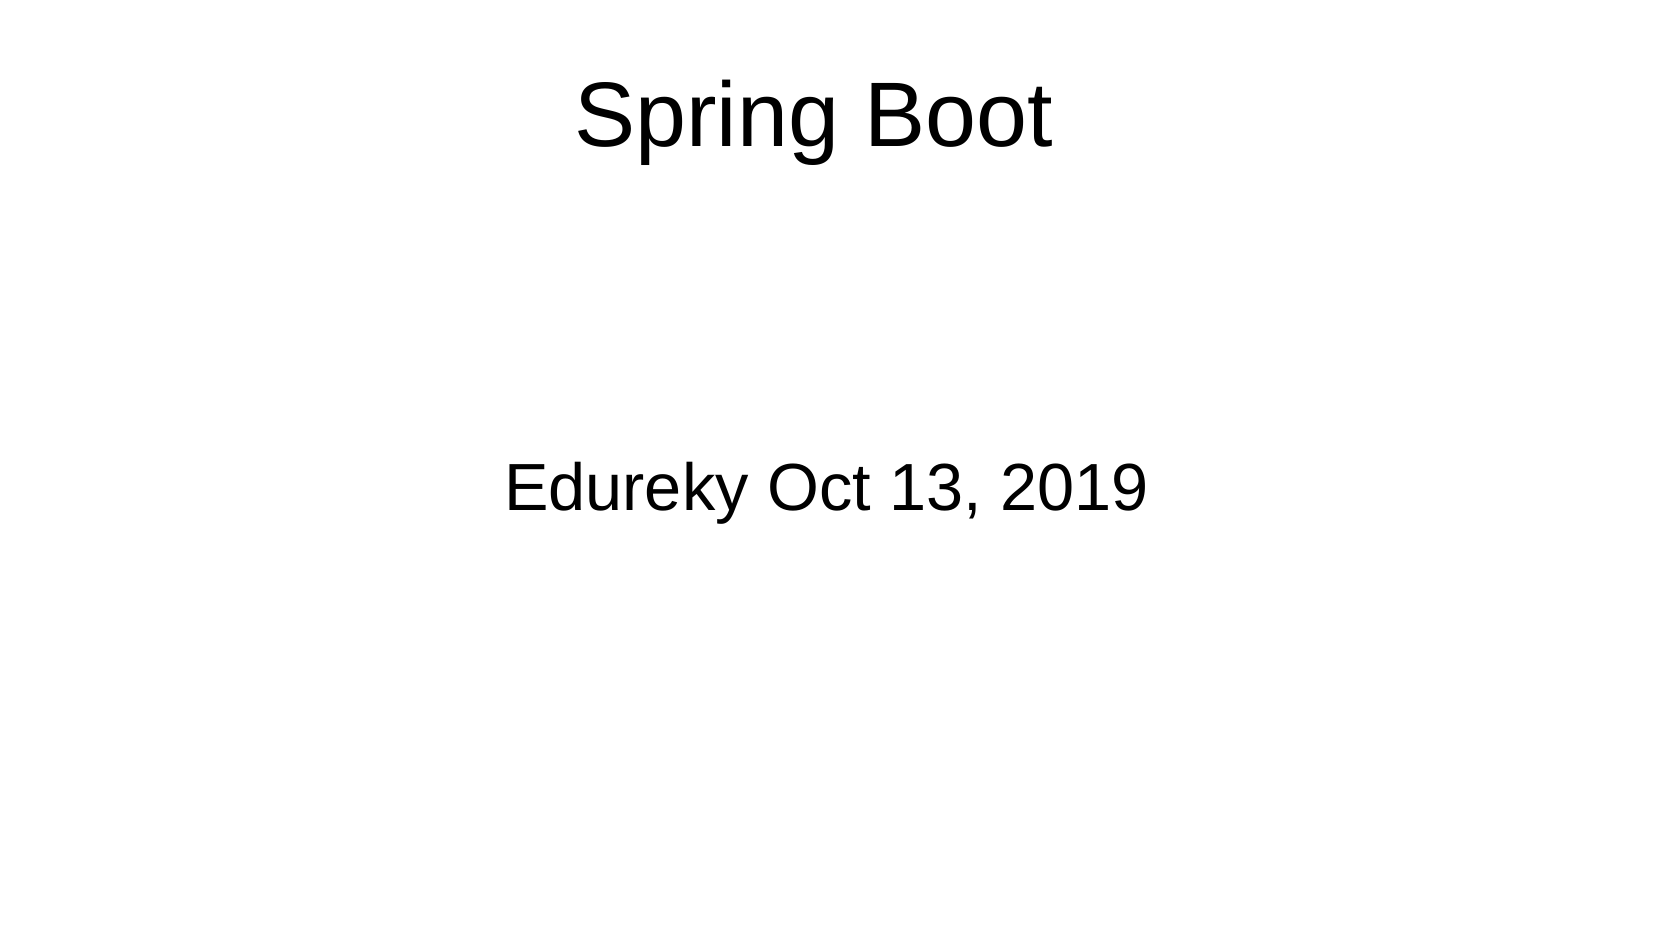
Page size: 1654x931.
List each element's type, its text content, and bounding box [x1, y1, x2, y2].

subtitle Edureky Oct 13, 2019 [82, 217, 1571, 758]
title Spring Boot [82, 37, 1571, 193]
